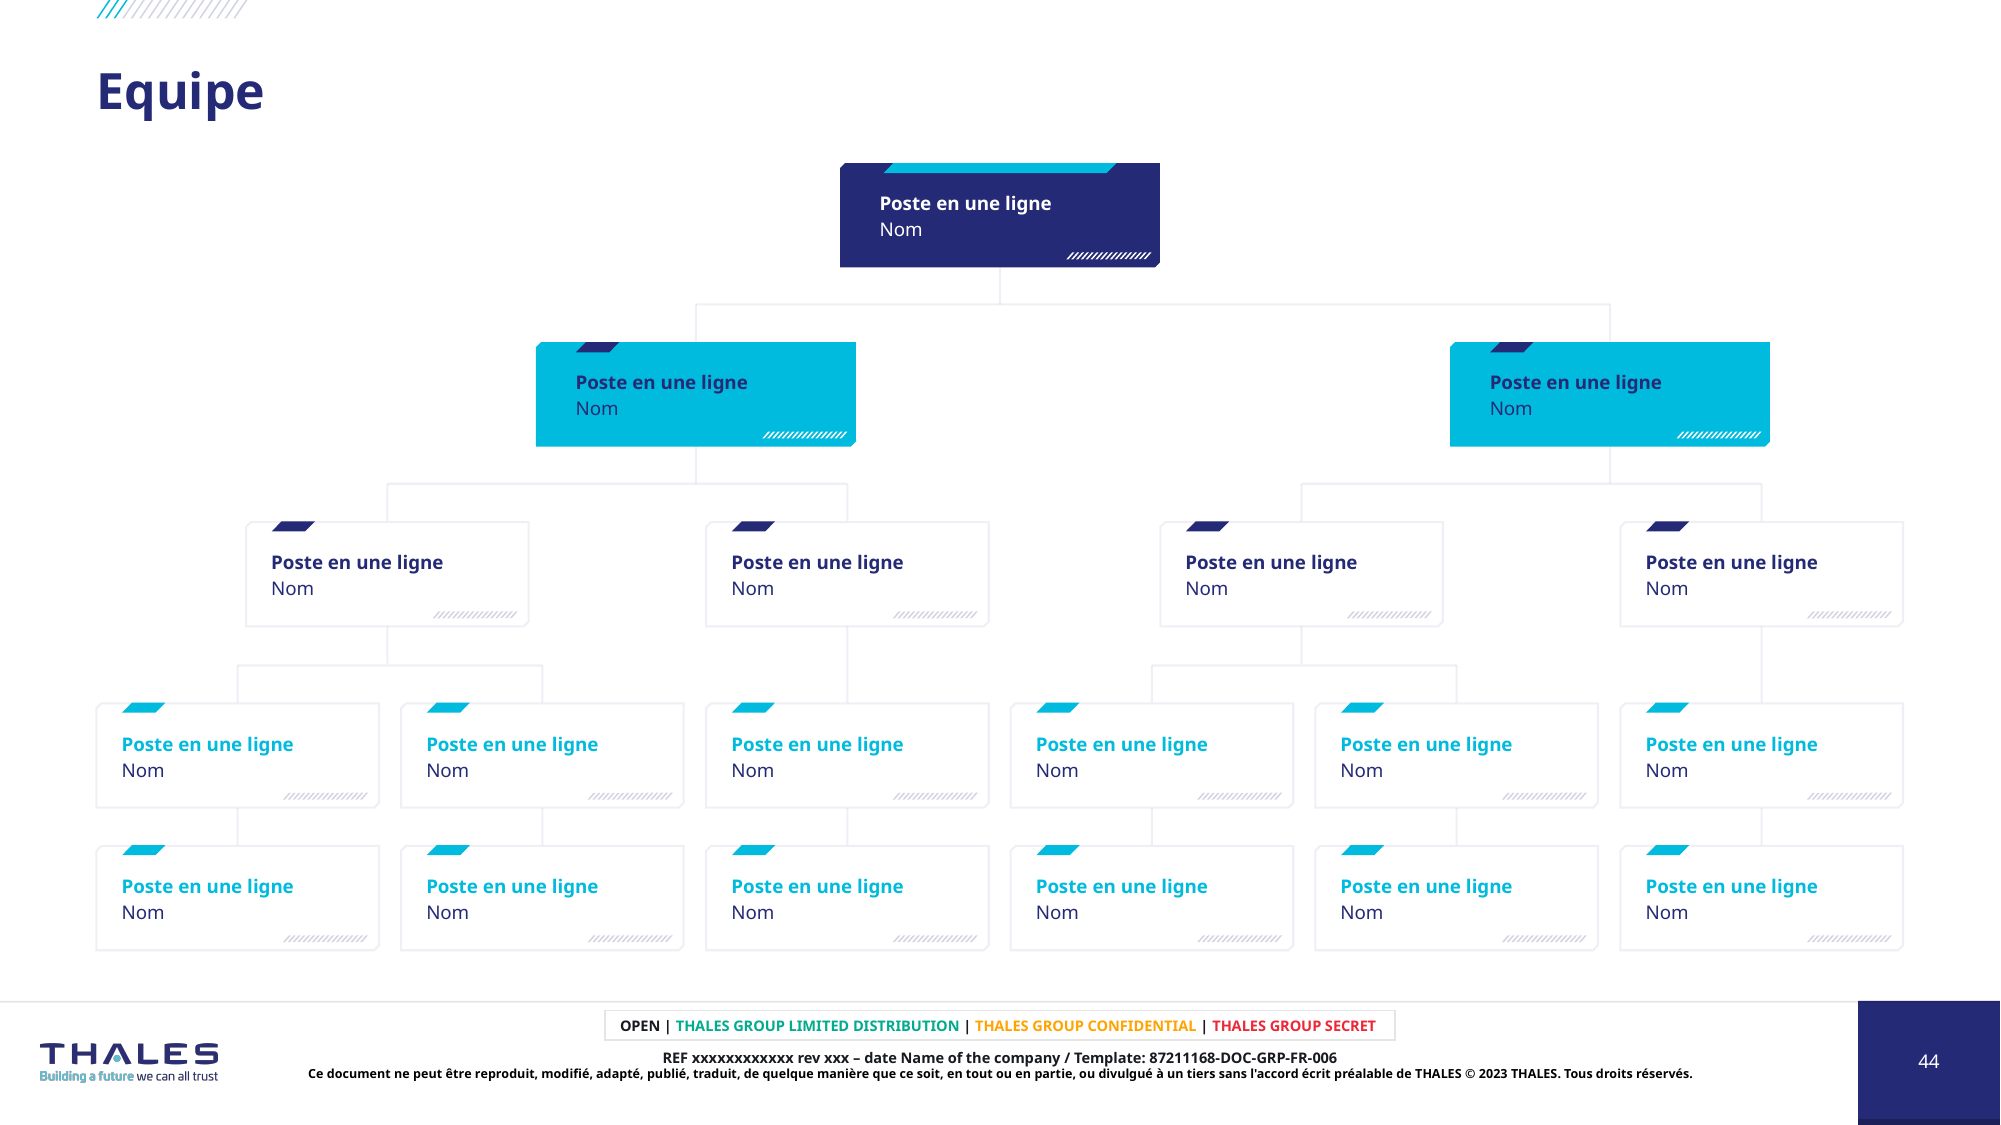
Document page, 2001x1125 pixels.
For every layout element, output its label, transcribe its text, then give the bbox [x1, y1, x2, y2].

text_box [401, 702, 684, 808]
text_box [1315, 845, 1598, 951]
text_box Nom [1645, 758, 1876, 781]
text_box Poste en une ligne [1645, 732, 1876, 755]
text_box Poste en une ligne [1340, 732, 1571, 755]
text_box Poste en une ligne [121, 732, 352, 755]
text_box Poste en une ligne [731, 732, 962, 755]
text_box Poste en une ligne [426, 732, 657, 755]
text_box Nom [731, 758, 962, 781]
text_box Nom [731, 900, 962, 924]
text_box Nom [879, 217, 1123, 241]
text_box Nom [731, 576, 962, 600]
text_box Poste en une ligne [1645, 550, 1876, 574]
text_box Poste en une ligne [271, 550, 502, 574]
text_box Nom [1645, 900, 1876, 924]
text_box Nom [1035, 900, 1266, 924]
text_box Poste en une ligne [575, 370, 819, 394]
text_box Poste en une ligne [731, 550, 962, 574]
text_box Nom [121, 900, 352, 924]
text_box [96, 702, 380, 808]
text_box [535, 342, 856, 447]
text_box Nom [1185, 576, 1416, 600]
text_box Nom [271, 576, 502, 600]
text_box Poste en une ligne [731, 874, 962, 898]
text_box [1620, 702, 1903, 808]
text_box Nom [1645, 576, 1876, 600]
text_box Nom [575, 397, 818, 420]
picture [40, 1043, 218, 1083]
text_box Poste en une ligne [1645, 874, 1876, 898]
text_box [1010, 845, 1294, 951]
text_box [1160, 521, 1443, 627]
title Equipe [96, 59, 1904, 120]
text_box [840, 163, 1160, 268]
text_box Poste en une ligne [1340, 874, 1571, 898]
text_box Nom [1340, 758, 1571, 781]
text_box [1450, 342, 1770, 447]
text_box [246, 521, 529, 627]
text_box Nom [1035, 758, 1266, 781]
text_box [1315, 702, 1598, 808]
text_box Poste en une ligne [1185, 550, 1416, 574]
text_box Poste en une ligne [121, 874, 352, 898]
text_box Poste en une ligne [1035, 874, 1266, 898]
text_box Poste en une ligne [1035, 732, 1266, 755]
text_box [706, 521, 989, 627]
text_box [401, 845, 684, 951]
text_box [1010, 702, 1294, 808]
text_box Poste en une ligne [426, 874, 657, 898]
text_box Nom [426, 758, 657, 781]
text_box Nom [1340, 900, 1571, 924]
text_box [706, 845, 989, 951]
text_box [1620, 845, 1903, 951]
text_box Nom [1489, 397, 1733, 420]
text_box Nom [121, 758, 352, 781]
text_box Nom [426, 900, 657, 924]
text_box [1620, 521, 1903, 627]
text_box [96, 845, 380, 951]
text_box Poste en une ligne [879, 191, 1123, 215]
text_box [706, 702, 989, 808]
text_box Poste en une ligne [1489, 370, 1733, 394]
